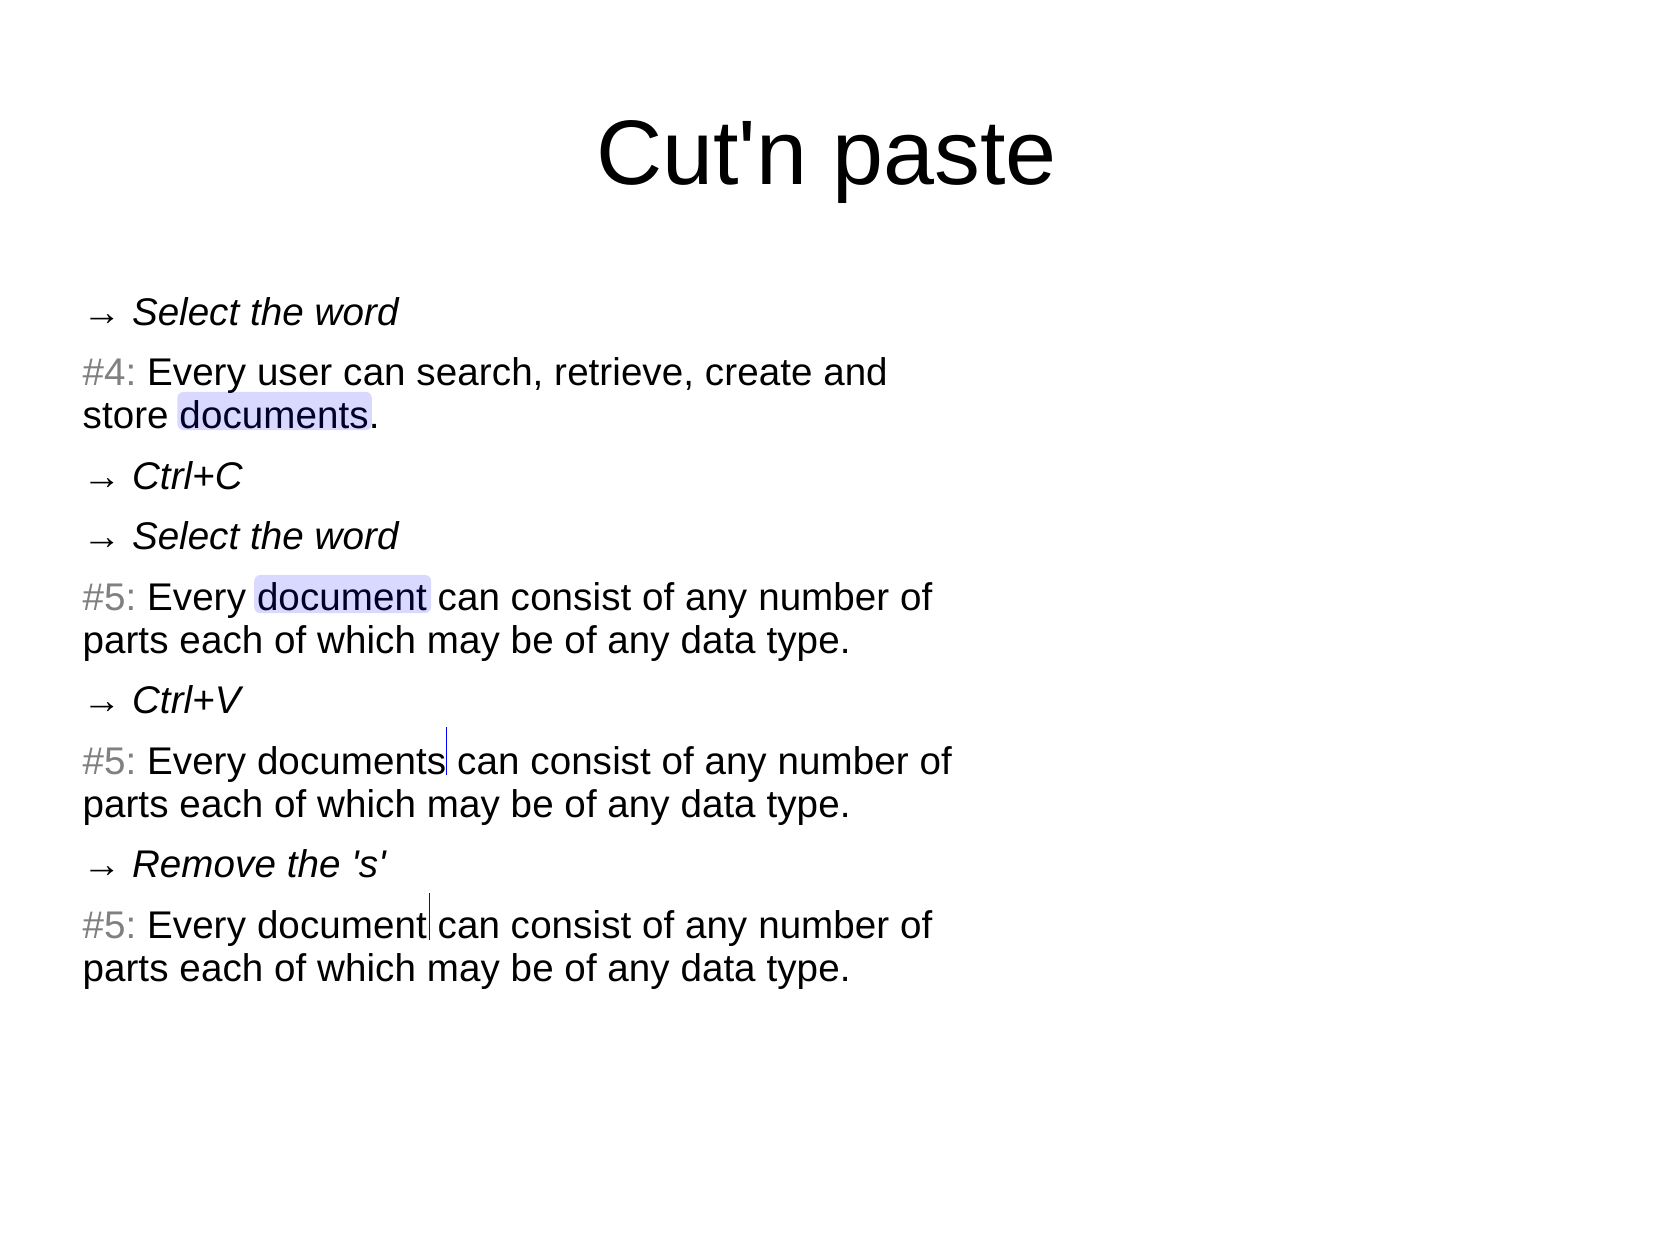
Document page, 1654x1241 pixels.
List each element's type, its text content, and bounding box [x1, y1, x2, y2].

list → Select the word #4: Every user can search, retrieve, create and store documents. → Ctrl+C → Select the word #5: Every document can consist of any number of parts each of which may be of any data type. → Ctrl+V #5: Every documents can consist of any number of parts each of which may be of any data type. → Remove the 's' #5: Every document can consist of any number of parts each of which may be of any data type. [82, 290, 962, 1010]
title Cut'n paste [82, 49, 1571, 257]
text_box [177, 391, 372, 431]
text_box [254, 574, 432, 614]
